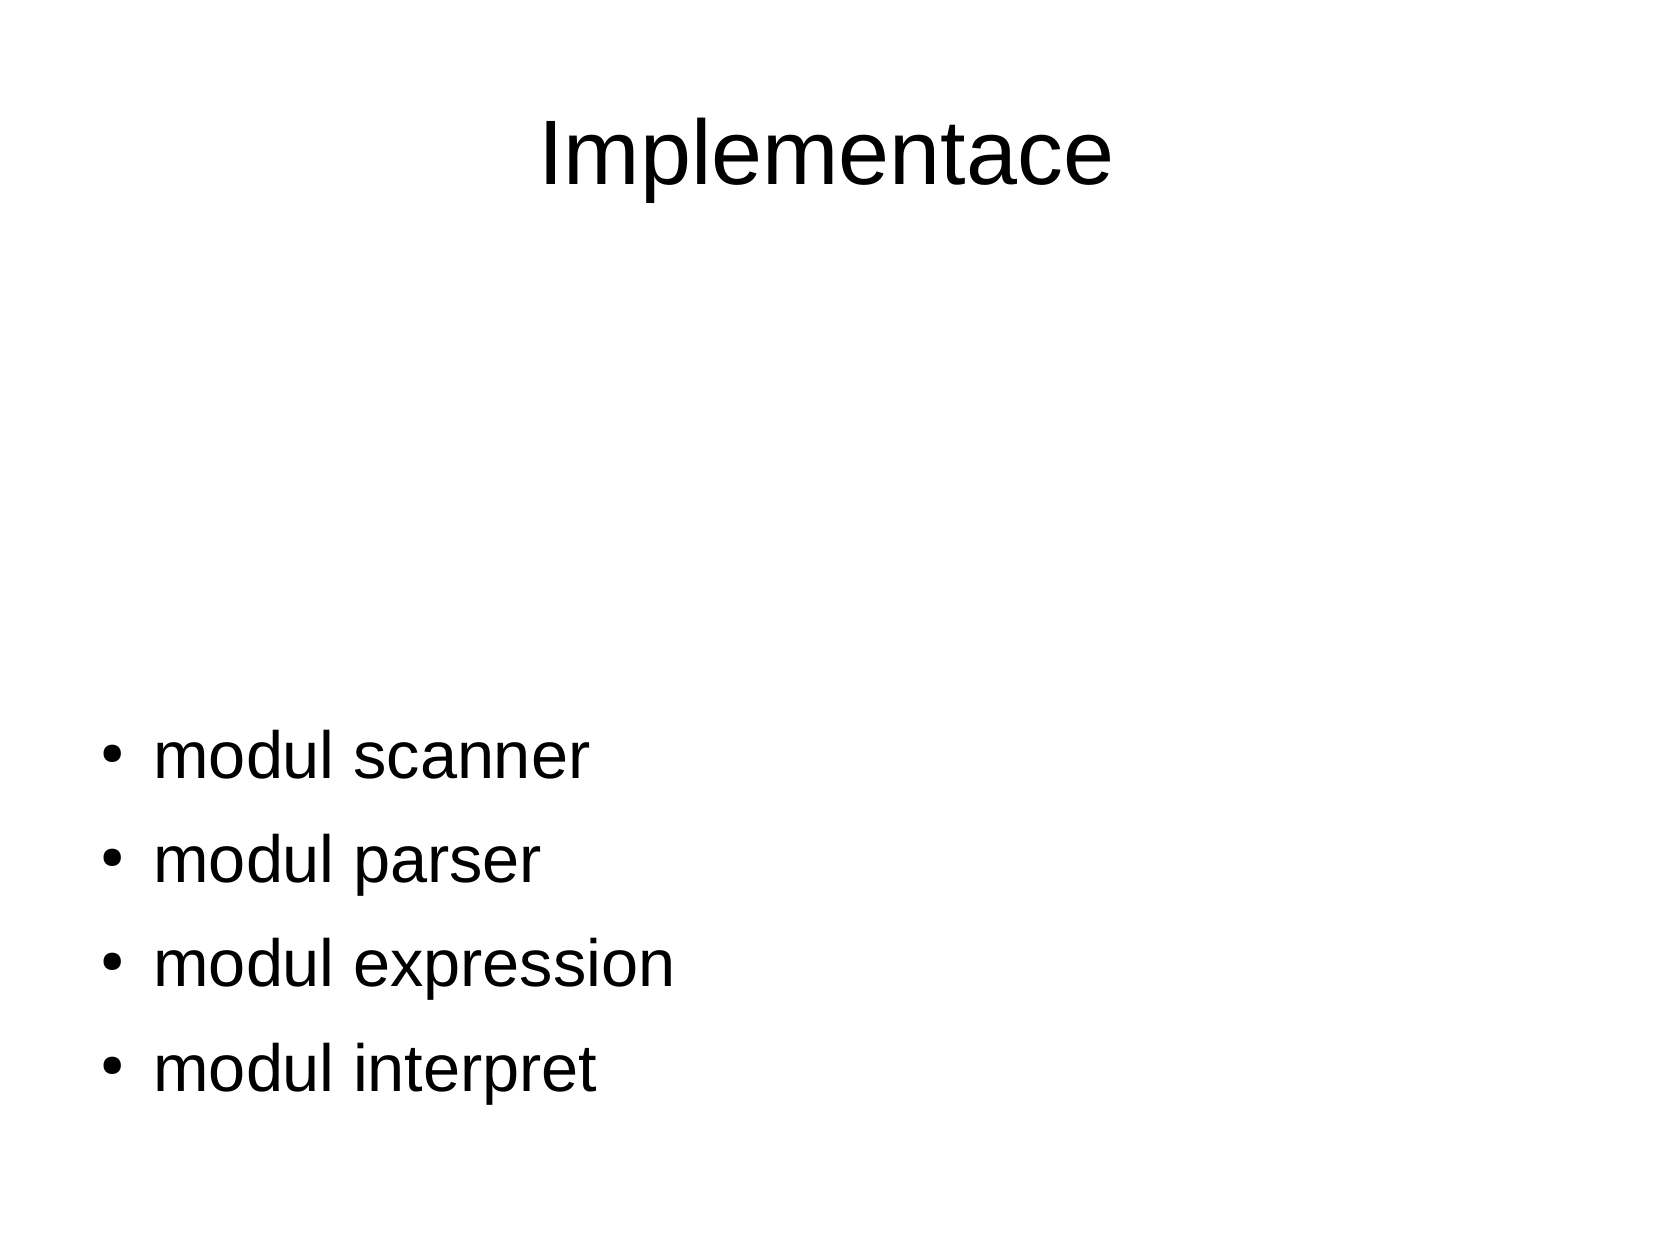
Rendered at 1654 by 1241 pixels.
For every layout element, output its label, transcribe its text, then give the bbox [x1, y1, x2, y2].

title Implementace [82, 49, 1571, 257]
list modul scanner modul parser modul expression modul interpret [82, 717, 1571, 1109]
